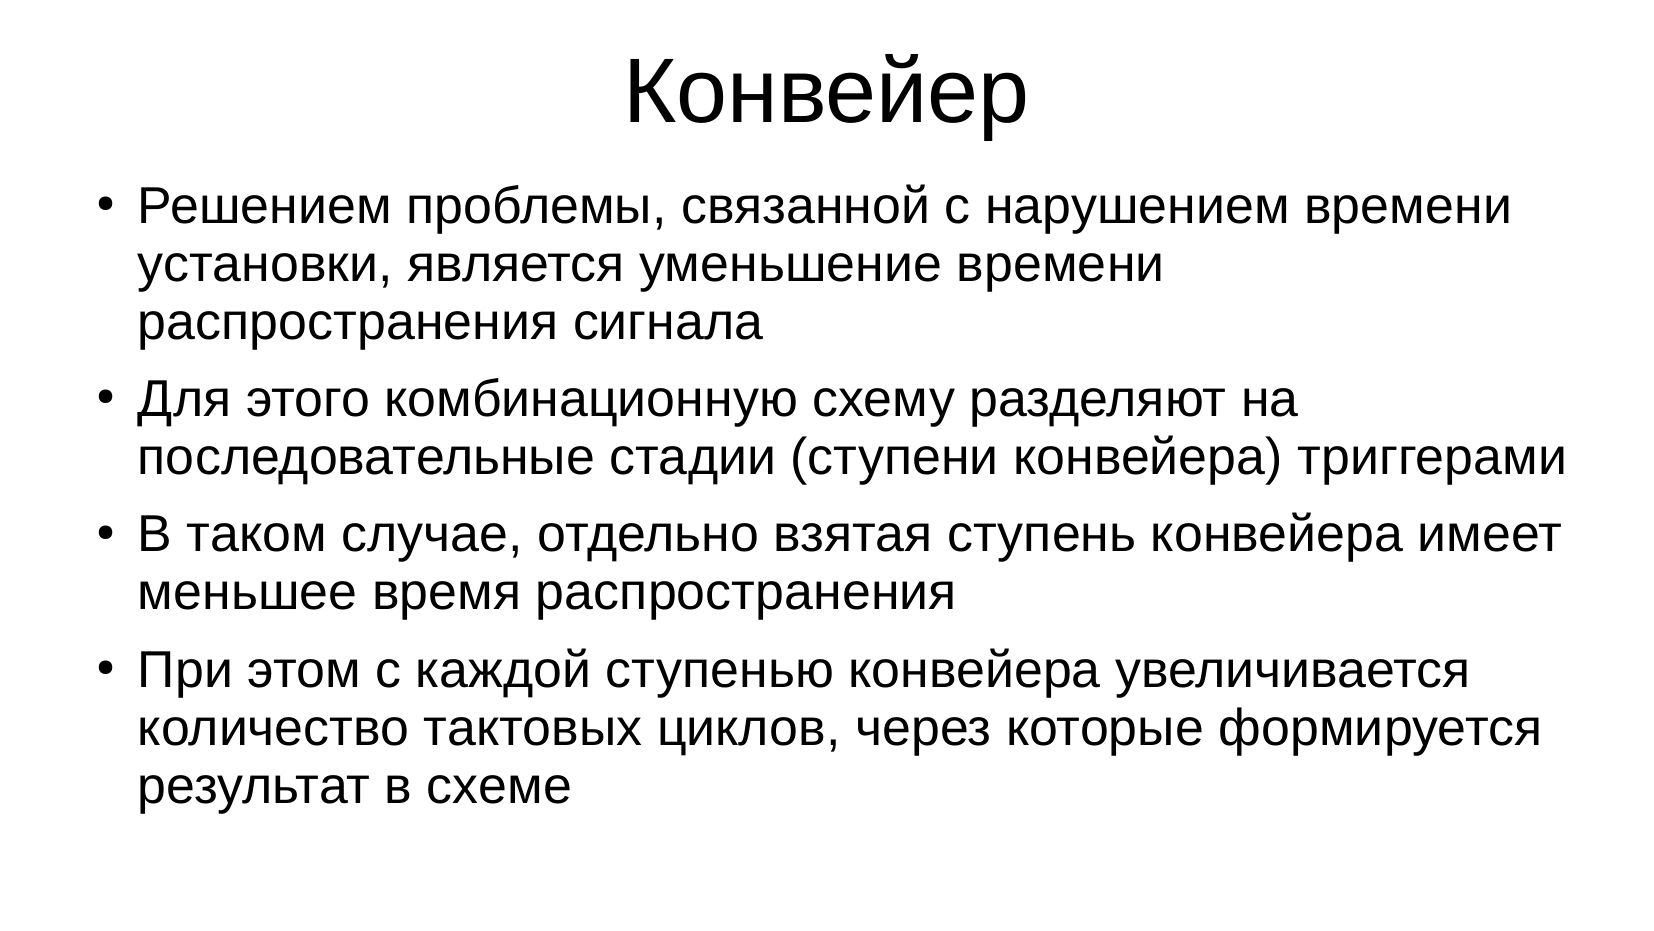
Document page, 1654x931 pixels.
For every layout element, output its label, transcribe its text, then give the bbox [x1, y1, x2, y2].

title Конвейер [82, 13, 1571, 169]
list Решением проблемы, связанной с нарушением времени установки, является уменьшение времени распространения сигнала Для этого комбинационную схему разделяют на последовательные стадии (ступени конвейера) триггерами В таком случае, отдельно взятая ступень конвейера имеет меньшее время распространения При этом с каждой ступенью конвейера увеличивается количество тактовых циклов, через которые формируется результат в схеме [82, 176, 1571, 841]
